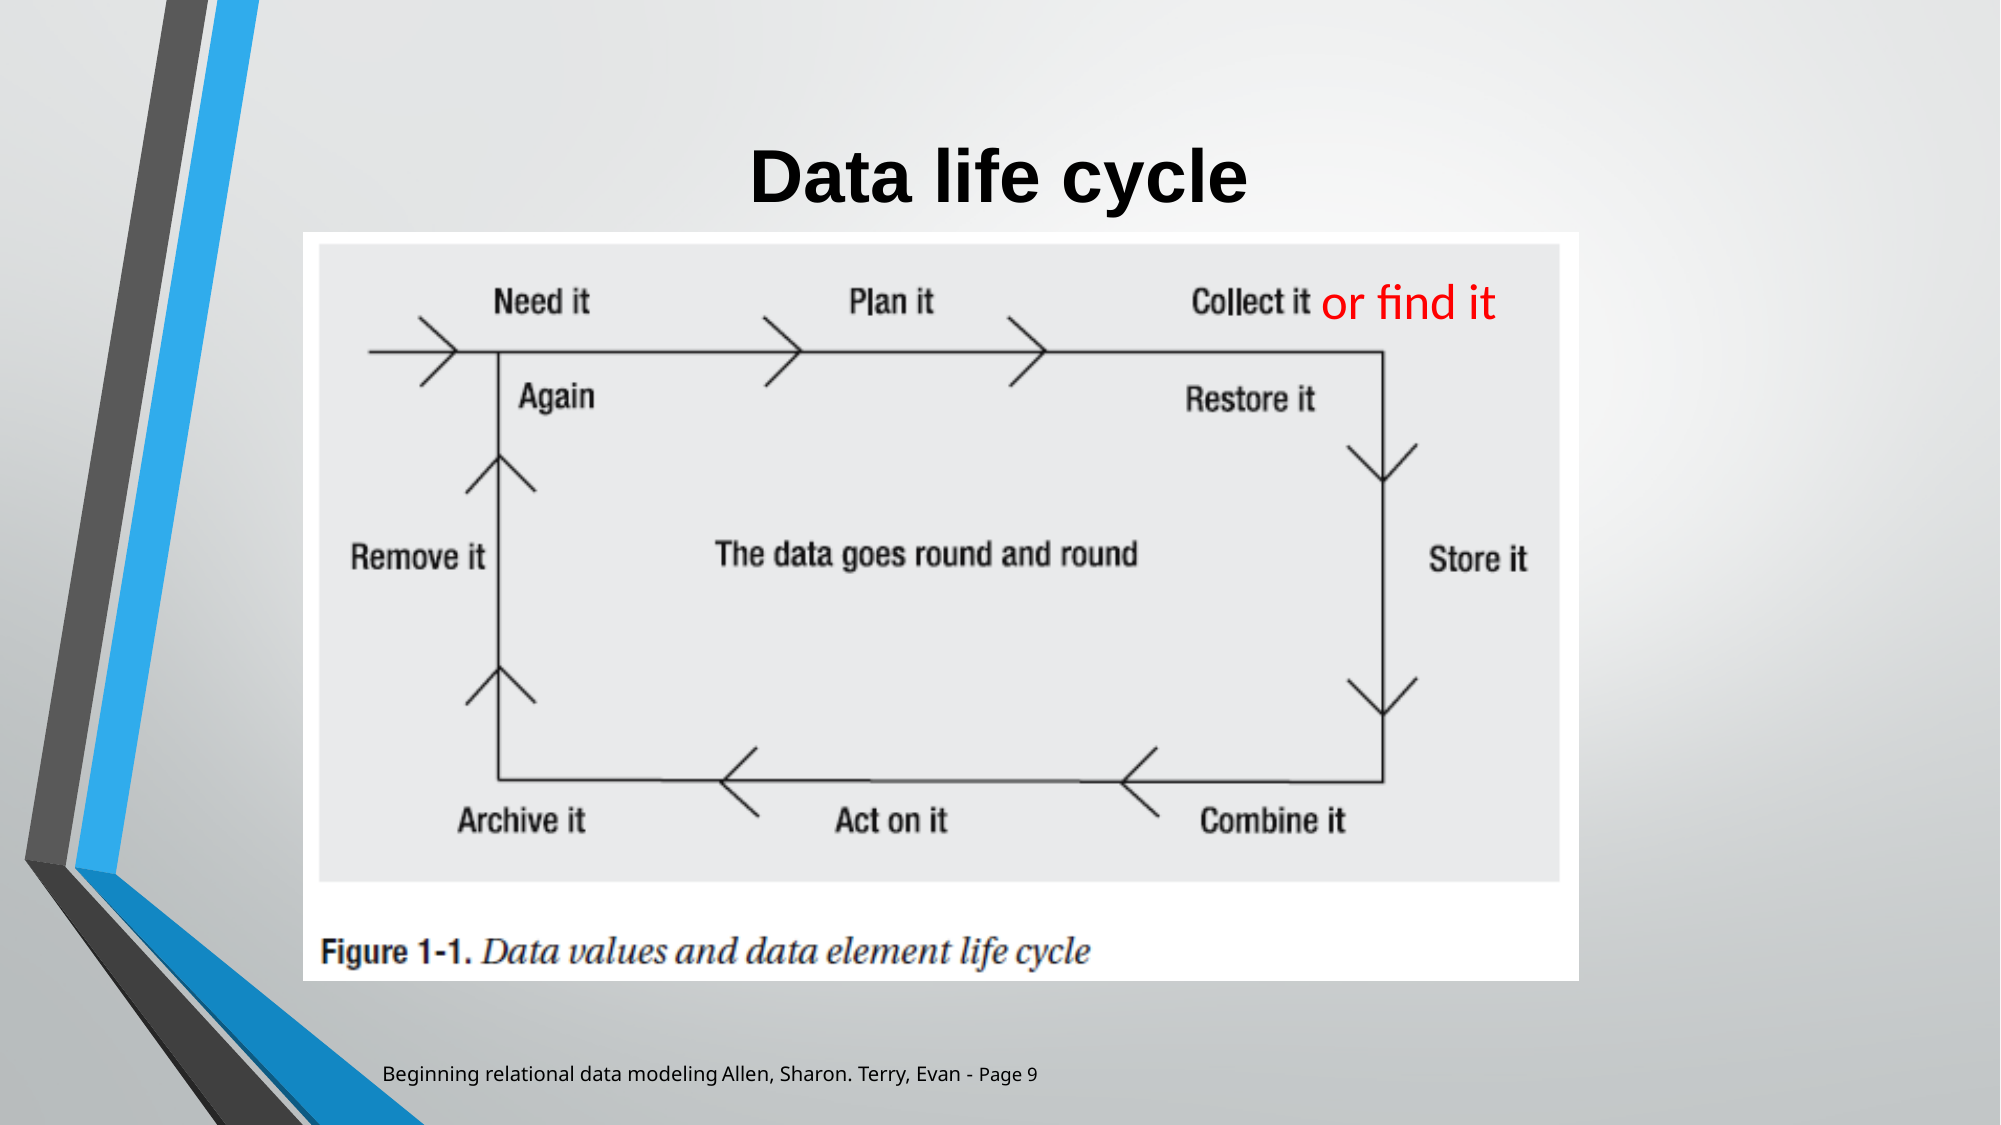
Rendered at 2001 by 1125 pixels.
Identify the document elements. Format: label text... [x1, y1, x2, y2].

picture [303, 232, 1579, 981]
list Beginning relational data modeling Allen, Sharon. Terry, Evan - Page 9 [324, 1046, 1597, 1101]
text_box or find it [1306, 253, 1581, 330]
title Data life cycle [324, 45, 1675, 233]
